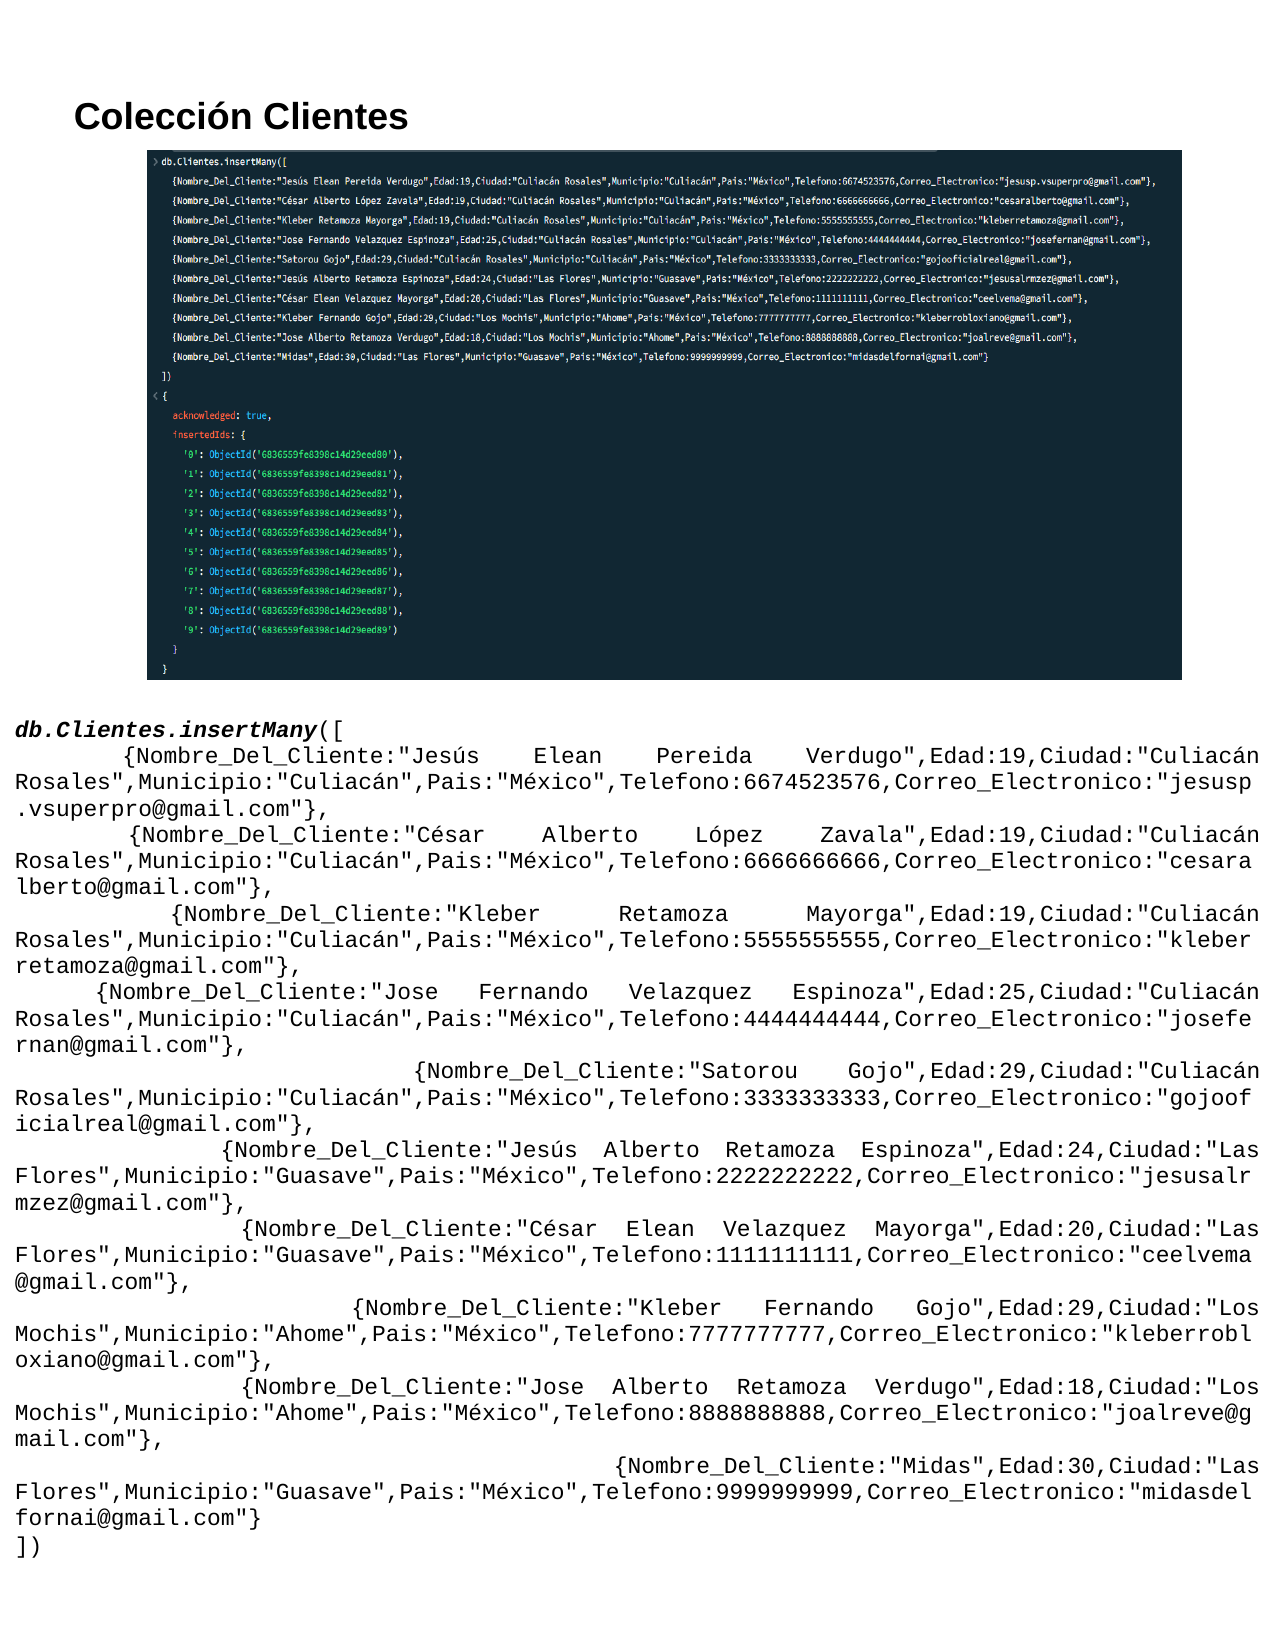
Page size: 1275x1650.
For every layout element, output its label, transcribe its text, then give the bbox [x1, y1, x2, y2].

picture [147, 150, 1182, 680]
text_box Colección Clientes [59, 88, 798, 148]
text_box db.Clientes.insertMany([ {Nombre_Del_Cliente:"Jesús Elean Pereida Verdugo",Edad:19,Ciudad:"Culiacán Rosales",Municipio:"Culiacán",Pais:"México",Telefono:6674523576,Correo_Electronico:"jesusp.vsuperpro@gmail.com"}, {Nombre_Del_Cliente:"César Alberto López Zavala",Edad:19,Ciudad:"Culiacán Rosales",Municipio:"Culiacán",Pais:"México",Telefono:6666666666,Correo_Electronico:"cesaralberto@gmail.com"}, {Nombre_Del_Cliente:"Kleber Retamoza Mayorga",Edad:19,Ciudad:"Culiacán Rosales",Municipio:"Culiacán",Pais:"México",Telefono:5555555555,Correo_Electronico:"kleberretamoza@gmail.com"}, {Nombre_Del_Cliente:"Jose Fernando Velazquez Espinoza",Edad:25,Ciudad:"Culiacán Rosales",Municipio:"Culiacán",Pais:"México",Telefono:4444444444,Correo_Electronico:"josefernan@gmail.com"}, {Nombre_Del_Cliente:"Satorou Gojo",Edad:29,Ciudad:"Culiacán Rosales",Municipio:"Culiacán",Pais:"México",Telefono:3333333333,Correo_Electronico:"gojooficialreal@gmail.com"}, {Nombre_Del_Cliente:"Jesús Alberto Retamoza Espinoza",Edad:24,Ciudad:"Las Flores",Municipio:"Guasave",Pais:"México",Telefono:2222222222,Correo_Electronico:"jesusalrmzez@gmail.com"}, {Nombre_Del_Cliente:"César Elean Velazquez Mayorga",Edad:20,Ciudad:"Las Flores",Municipio:"Guasave",Pais:"México",Telefono:1111111111,Correo_Electronico:"ceelvema@gmail.com"}, {Nombre_Del_Cliente:"Kleber Fernando Gojo",Edad:29,Ciudad:"Los Mochis",Municipio:"Ahome",Pais:"México",Telefono:7777777777,Correo_Electronico:"kleberrobloxiano@gmail.com"}, {Nombre_Del_Cliente:"Jose Alberto Retamoza Verdugo",Edad:18,Ciudad:"Los Mochis",Municipio:"Ahome",Pais:"México",Telefono:8888888888,Correo_Electronico:"joalreve@gmail.com"}, {Nombre_Del_Cliente:"Midas",Edad:30,Ciudad:"Las Flores",Municipio:"Guasave",Pais:"México",Telefono:9999999999,Correo_Electronico:"midasdelfornai@gmail.com"} ]) [0, 710, 1275, 1650]
